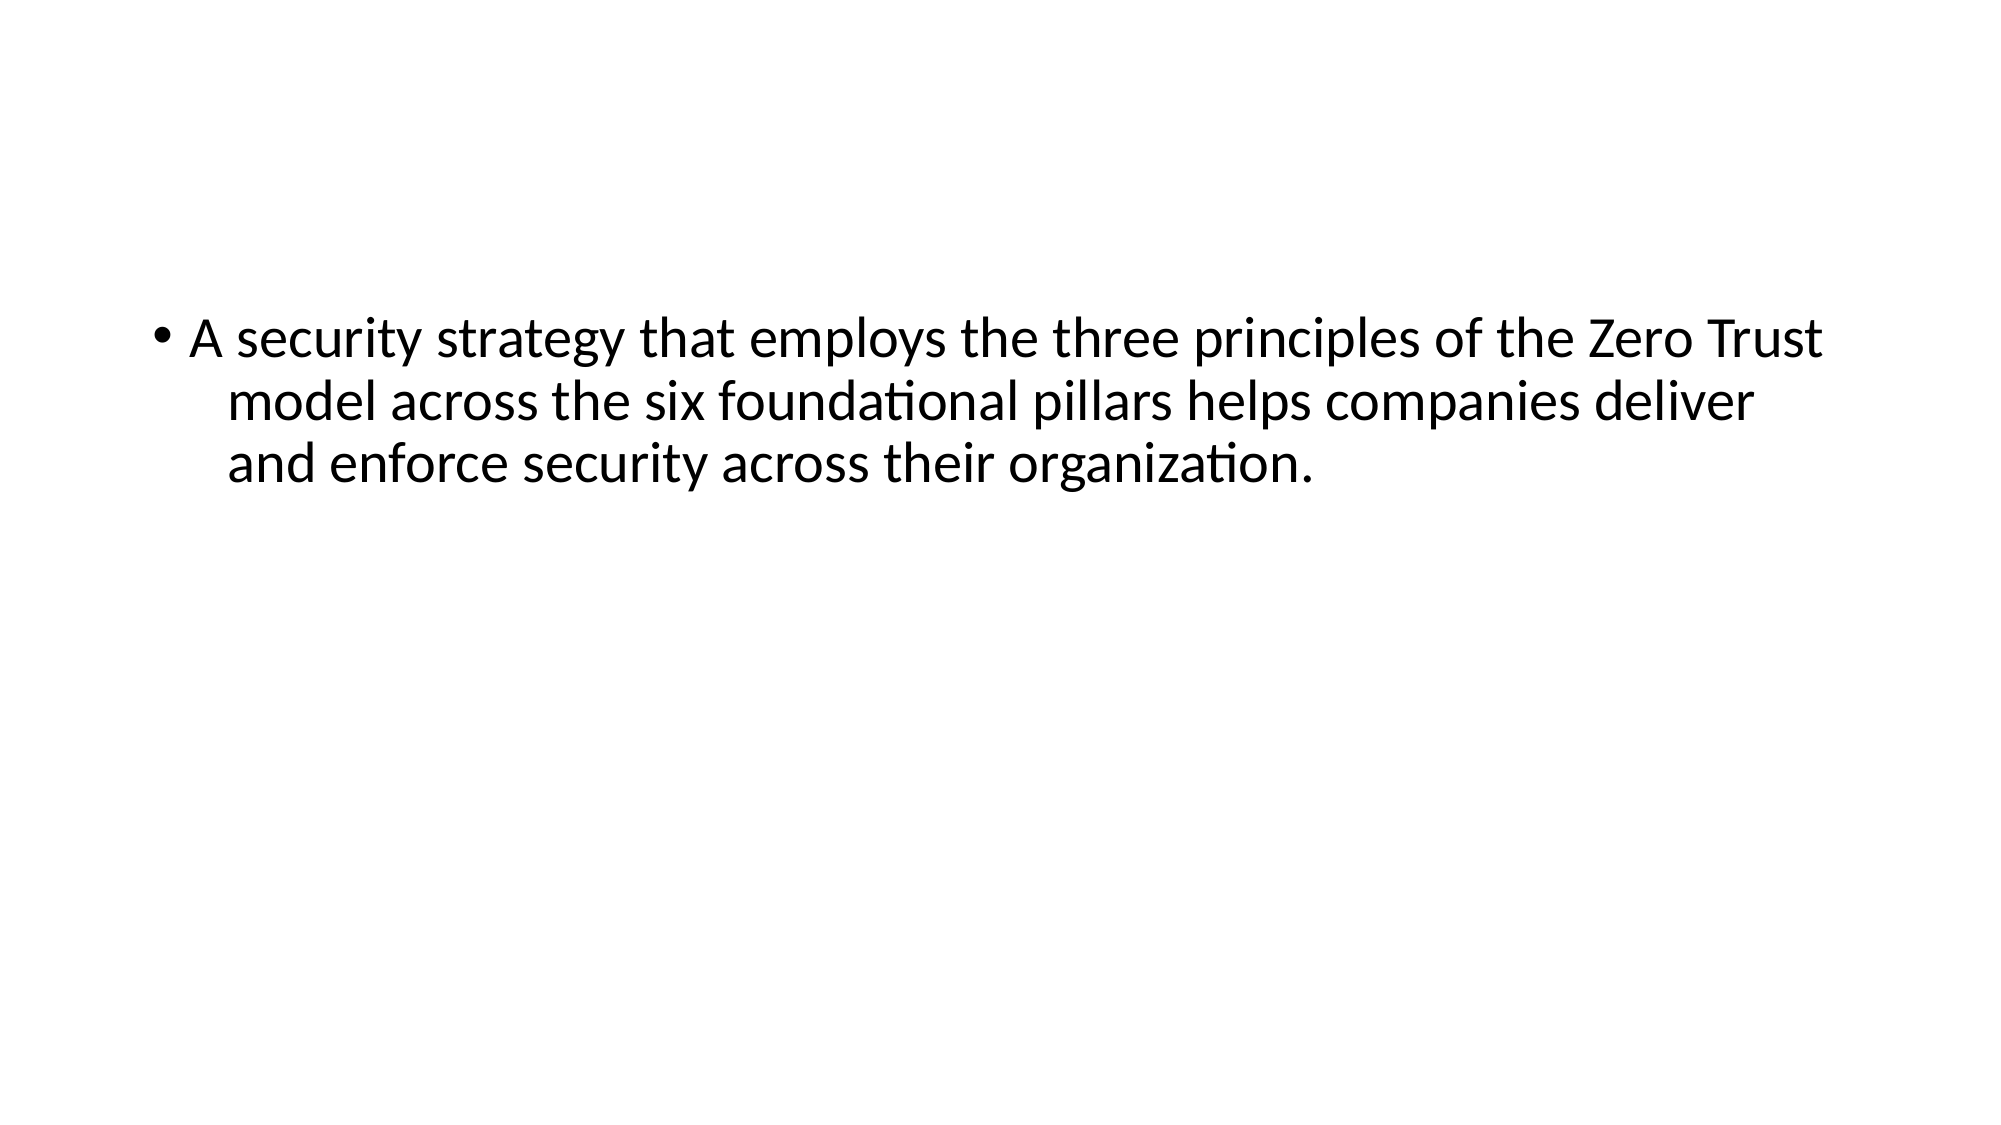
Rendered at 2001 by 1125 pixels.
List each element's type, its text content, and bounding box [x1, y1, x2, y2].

list A security strategy that employs the three principles of the Zero Trust model across the six foundational pillars helps companies deliver and enforce security across their organization. [137, 299, 1863, 1014]
